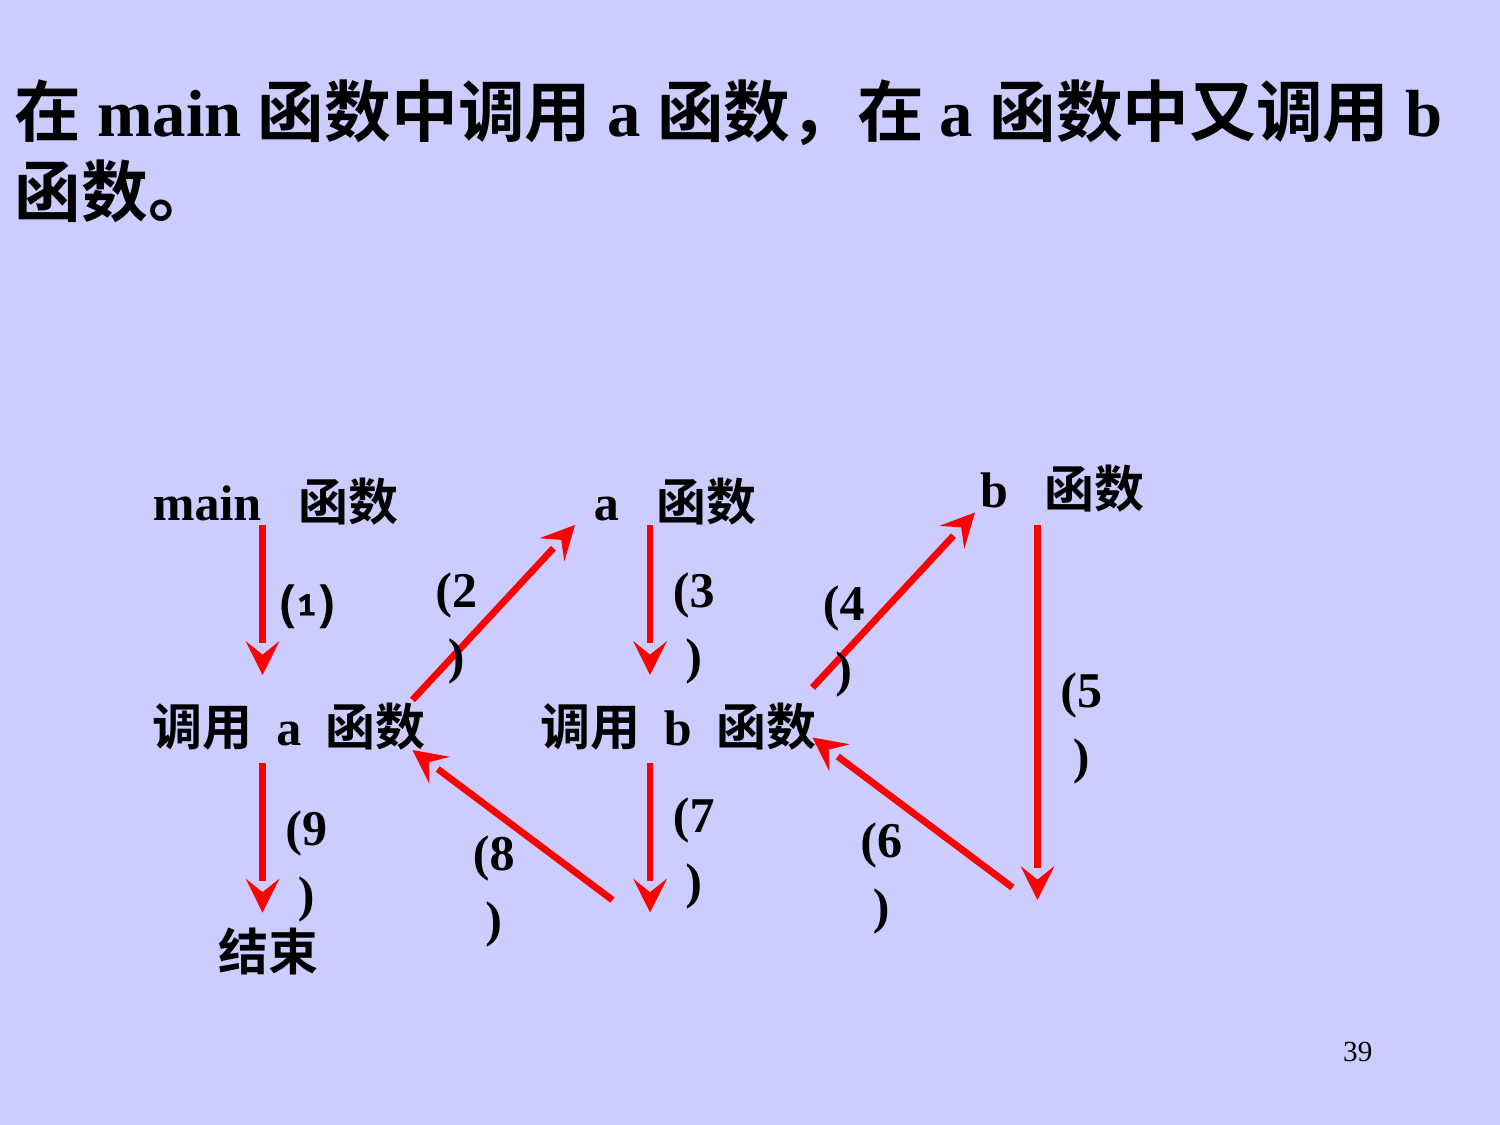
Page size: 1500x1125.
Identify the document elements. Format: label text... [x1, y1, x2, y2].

text_box (6) [849, 799, 913, 936]
text_box (7) [662, 774, 726, 911]
text_box (9) [275, 787, 338, 924]
text_box 调用 b 函数 [537, 687, 826, 758]
text_box a 函数 [537, 462, 813, 533]
text_box (8) [462, 812, 526, 949]
text_box ⑴ [275, 562, 338, 633]
text_box main 函数 [149, 462, 426, 533]
text_box 结束 [112, 912, 426, 983]
text_box (4) [812, 562, 876, 699]
text_box (3) [662, 549, 726, 686]
text_box (5) [1050, 649, 1113, 786]
text_box b 函数 [924, 450, 1201, 520]
text_box 在main函数中调用a函数，在a函数中又调用b函数。 [0, 62, 1500, 238]
text_box <编号> [1074, 1025, 1388, 1101]
text_box (2) [425, 549, 488, 686]
text_box 调用 a 函数 [150, 687, 438, 758]
